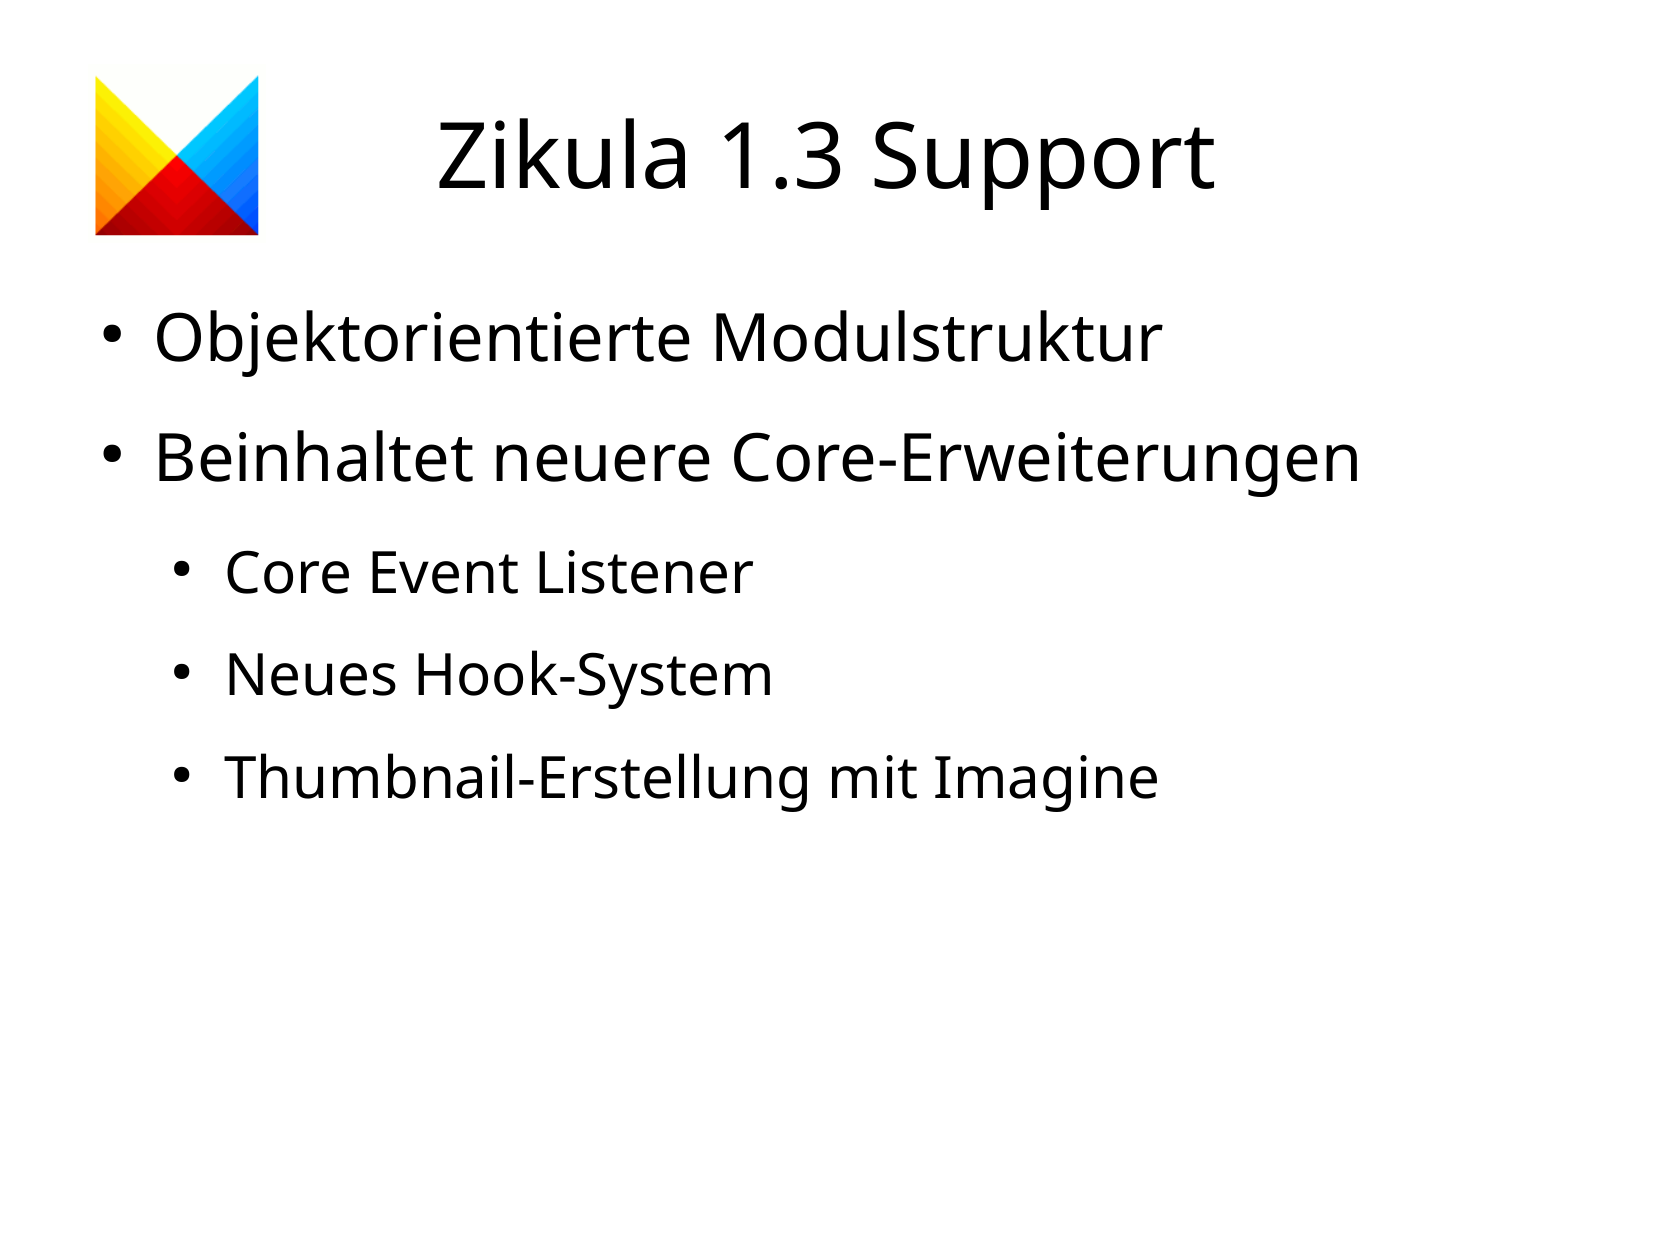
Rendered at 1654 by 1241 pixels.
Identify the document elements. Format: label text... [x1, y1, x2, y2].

title Zikula 1.3 Support [82, 49, 1571, 257]
list Objektorientierte Modulstruktur Beinhaltet neuere Core-Erweiterungen Core Event Listener Neues Hook-System Thumbnail-Erstellung mit Imagine [82, 290, 1571, 1109]
